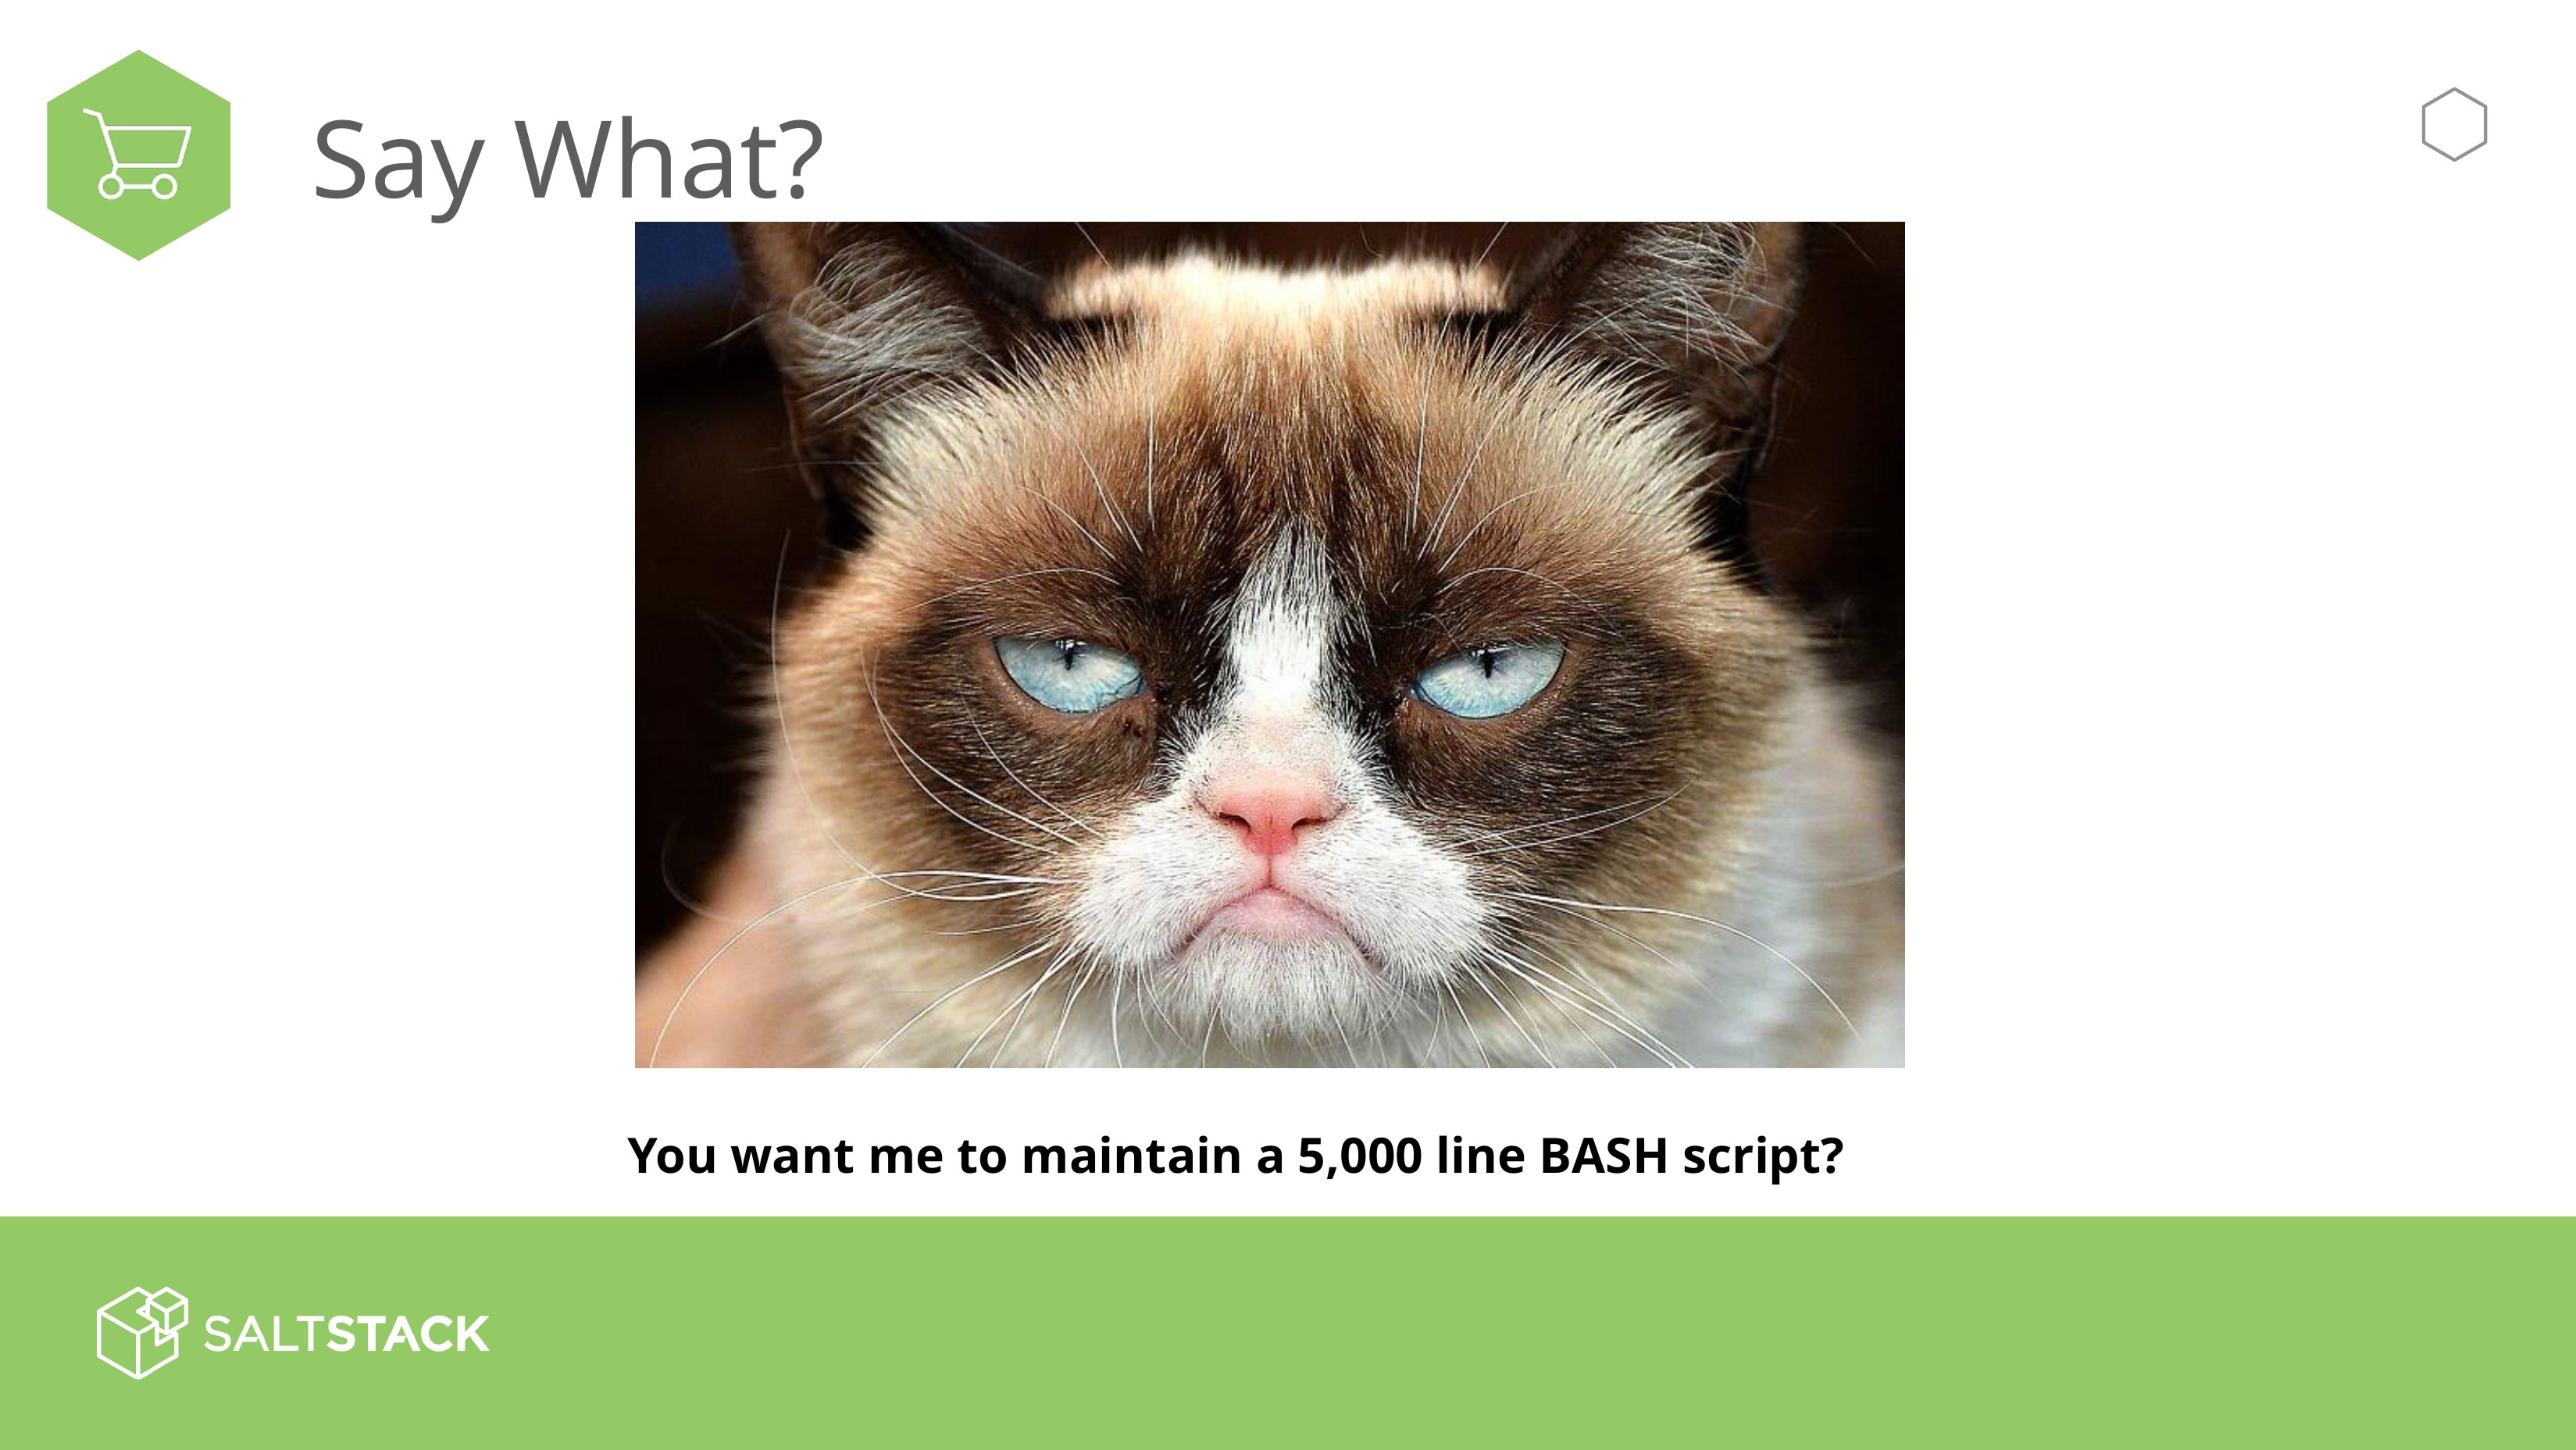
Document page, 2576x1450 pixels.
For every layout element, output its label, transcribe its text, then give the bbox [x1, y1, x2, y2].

text_box [0, 1216, 2576, 1450]
text_box You want me to maintain a 5,000 line BASH script? [586, 1119, 1888, 1190]
picture [635, 222, 1905, 1068]
picture [83, 109, 193, 201]
text_box [47, 49, 230, 262]
text_box Say What? [311, 91, 2229, 220]
picture [97, 1287, 490, 1380]
